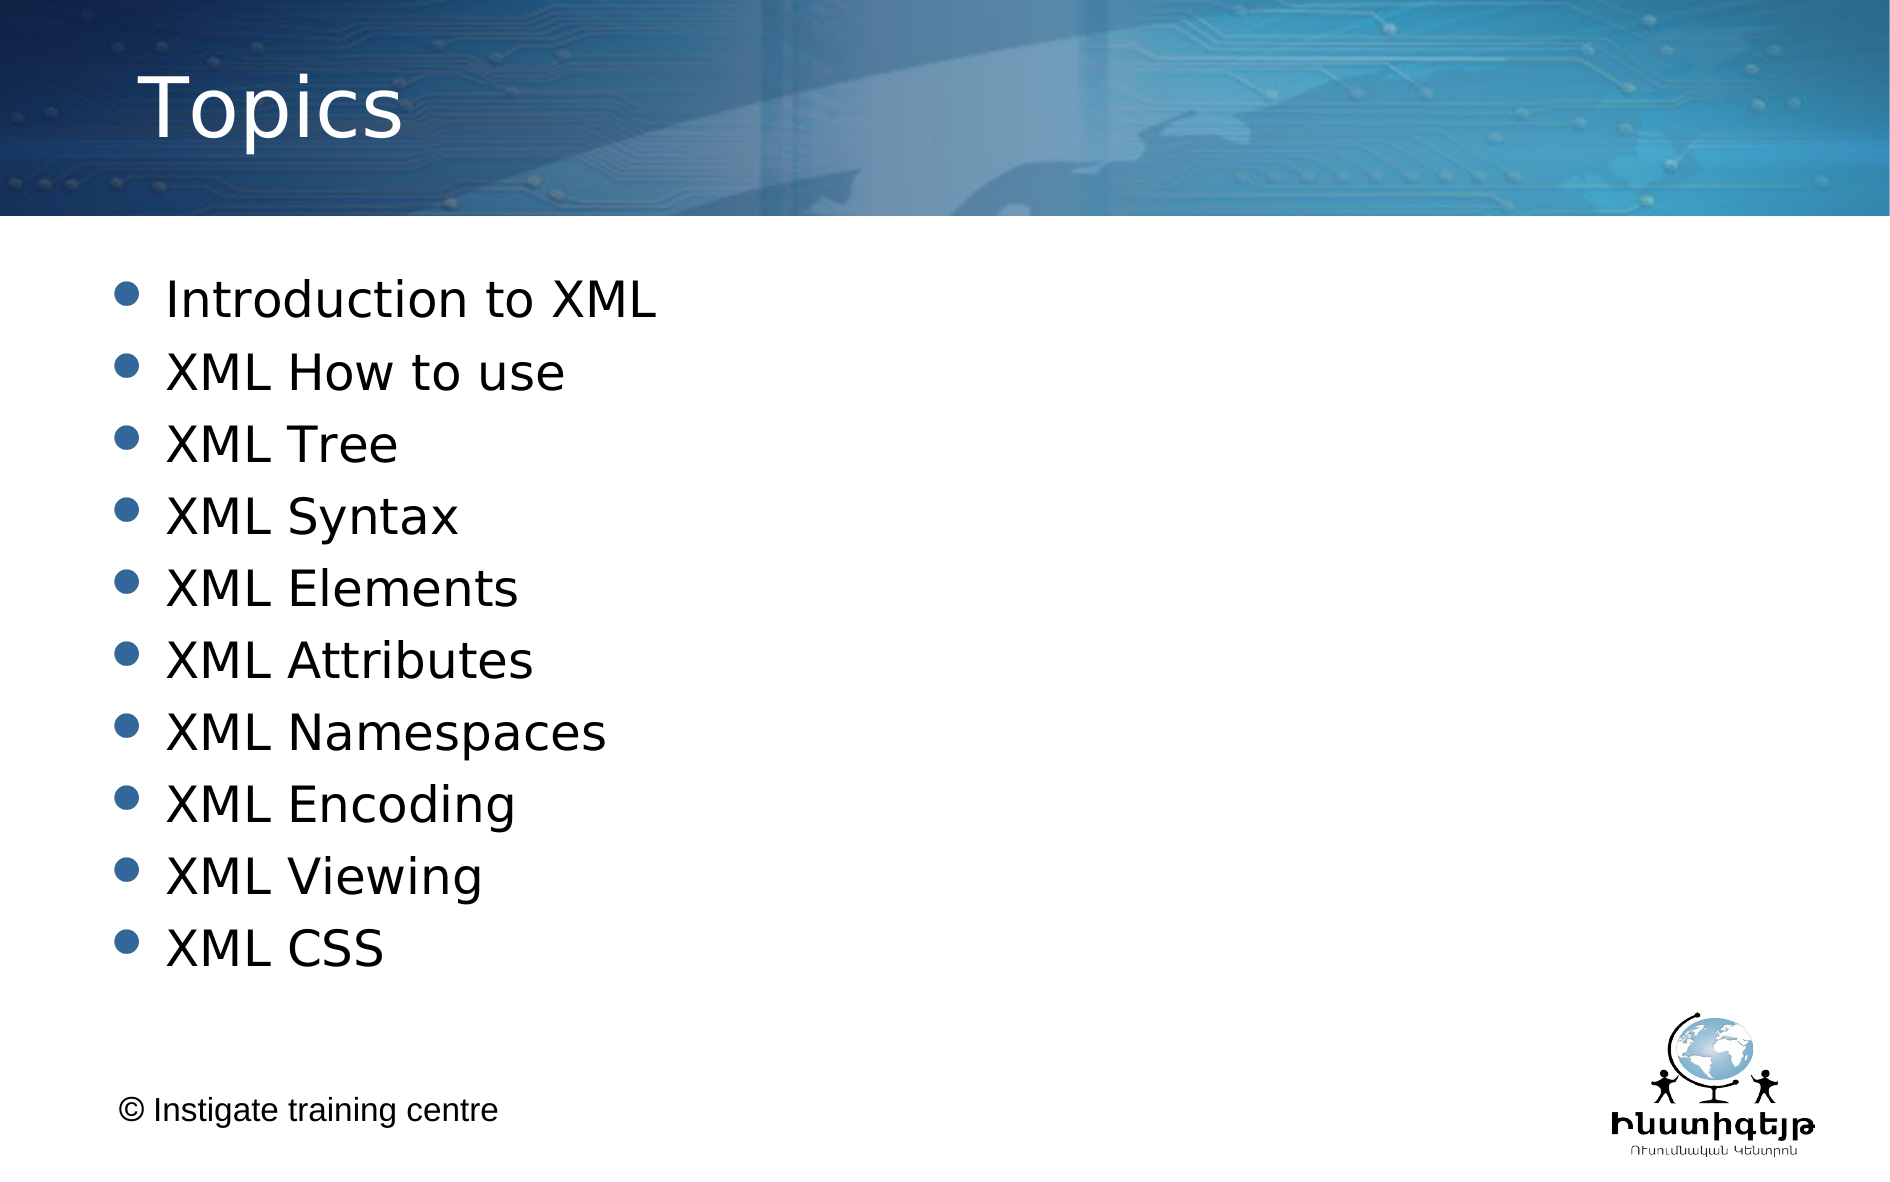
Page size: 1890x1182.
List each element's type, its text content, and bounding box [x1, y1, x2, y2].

picture [1612, 1012, 1815, 1157]
picture [0, 0, 1890, 216]
list Introduction to XML XML How to use XML Tree XML Syntax XML Elements XML Attributes XML Namespaces XML Encoding XML Viewing XML CSS [110, 276, 1801, 299]
